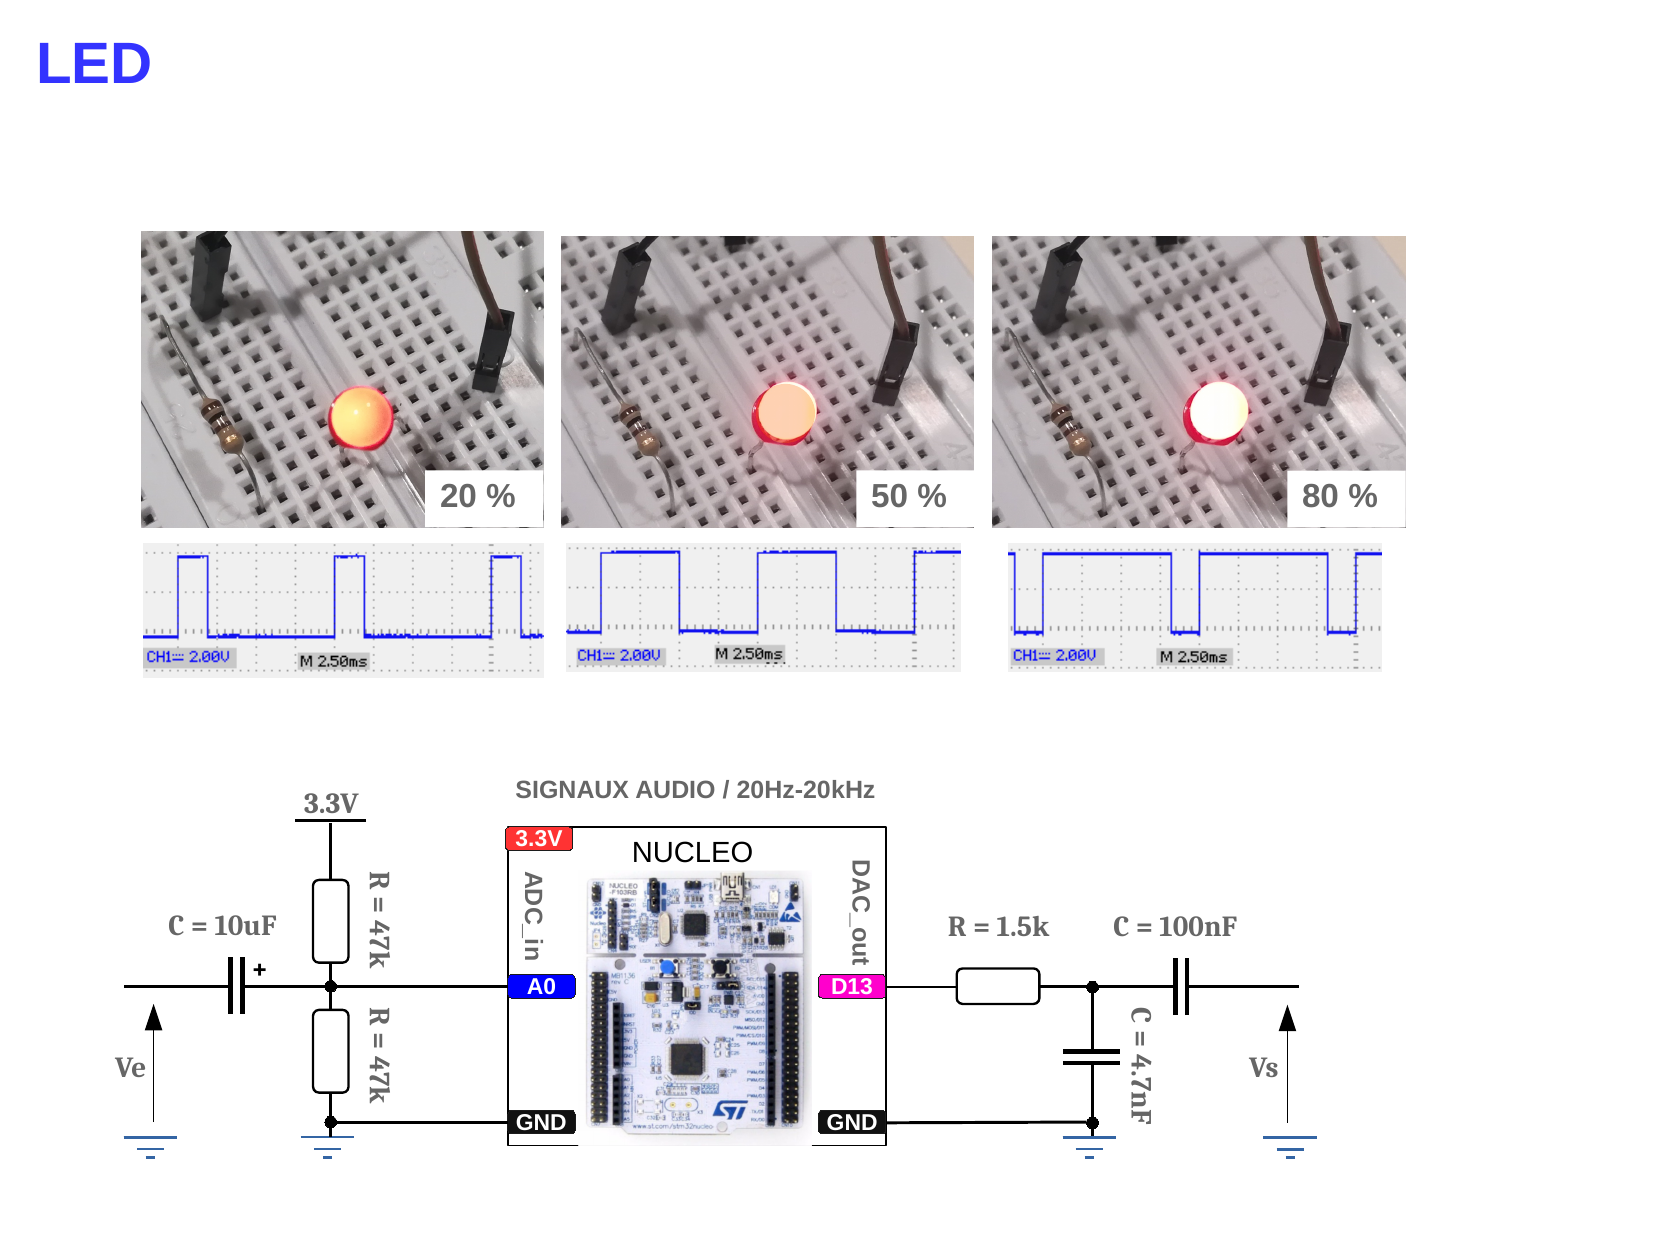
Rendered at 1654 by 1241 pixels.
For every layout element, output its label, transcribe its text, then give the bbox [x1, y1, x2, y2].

text_box 80 % [1287, 470, 1406, 528]
picture [1008, 543, 1382, 672]
picture [561, 236, 974, 528]
picture [578, 870, 812, 1146]
text_box NUCLEO [599, 828, 786, 870]
text_box Ve [100, 1043, 153, 1093]
text_box GND [507, 1110, 576, 1134]
text_box LED [21, 23, 408, 170]
picture [141, 231, 544, 528]
text_box Ve [154, 1043, 162, 1093]
text_box [324, 980, 337, 993]
text_box C = 10uF [153, 901, 299, 951]
text_box Vs [1288, 1044, 1295, 1094]
text_box 20 % [425, 470, 544, 528]
text_box [956, 968, 1040, 1004]
text_box D13 [818, 974, 886, 999]
text_box SIGNAUX AUDIO / 20Hz-20kHz [500, 768, 916, 815]
text_box 3.3V [505, 826, 573, 851]
text_box DAC_out [811, 844, 883, 989]
text_box C = 4.7nF [1116, 993, 1166, 1145]
text_box A0 [507, 974, 576, 999]
text_box R = 47k [354, 992, 404, 1124]
text_box R = 47k [354, 856, 404, 985]
text_box ADC_in [484, 856, 556, 981]
text_box [324, 1116, 337, 1129]
text_box [755, 383, 816, 443]
text_box [312, 879, 349, 963]
text_box A0 [547, 981, 552, 992]
text_box 50 % [856, 470, 975, 528]
text_box GND [818, 1110, 886, 1134]
text_box + [236, 944, 284, 994]
text_box [1086, 1116, 1099, 1129]
picture [992, 236, 1406, 528]
text_box [313, 1009, 349, 1093]
text_box 3.3V [289, 779, 379, 829]
text_box Vs [1234, 1044, 1287, 1094]
text_box C = 100nF [1098, 902, 1261, 953]
text_box [812, 989, 886, 1146]
picture [143, 543, 544, 678]
text_box R = 1.5k [933, 902, 1071, 952]
picture [566, 543, 961, 672]
text_box [507, 826, 886, 1146]
text_box [1086, 981, 1099, 993]
